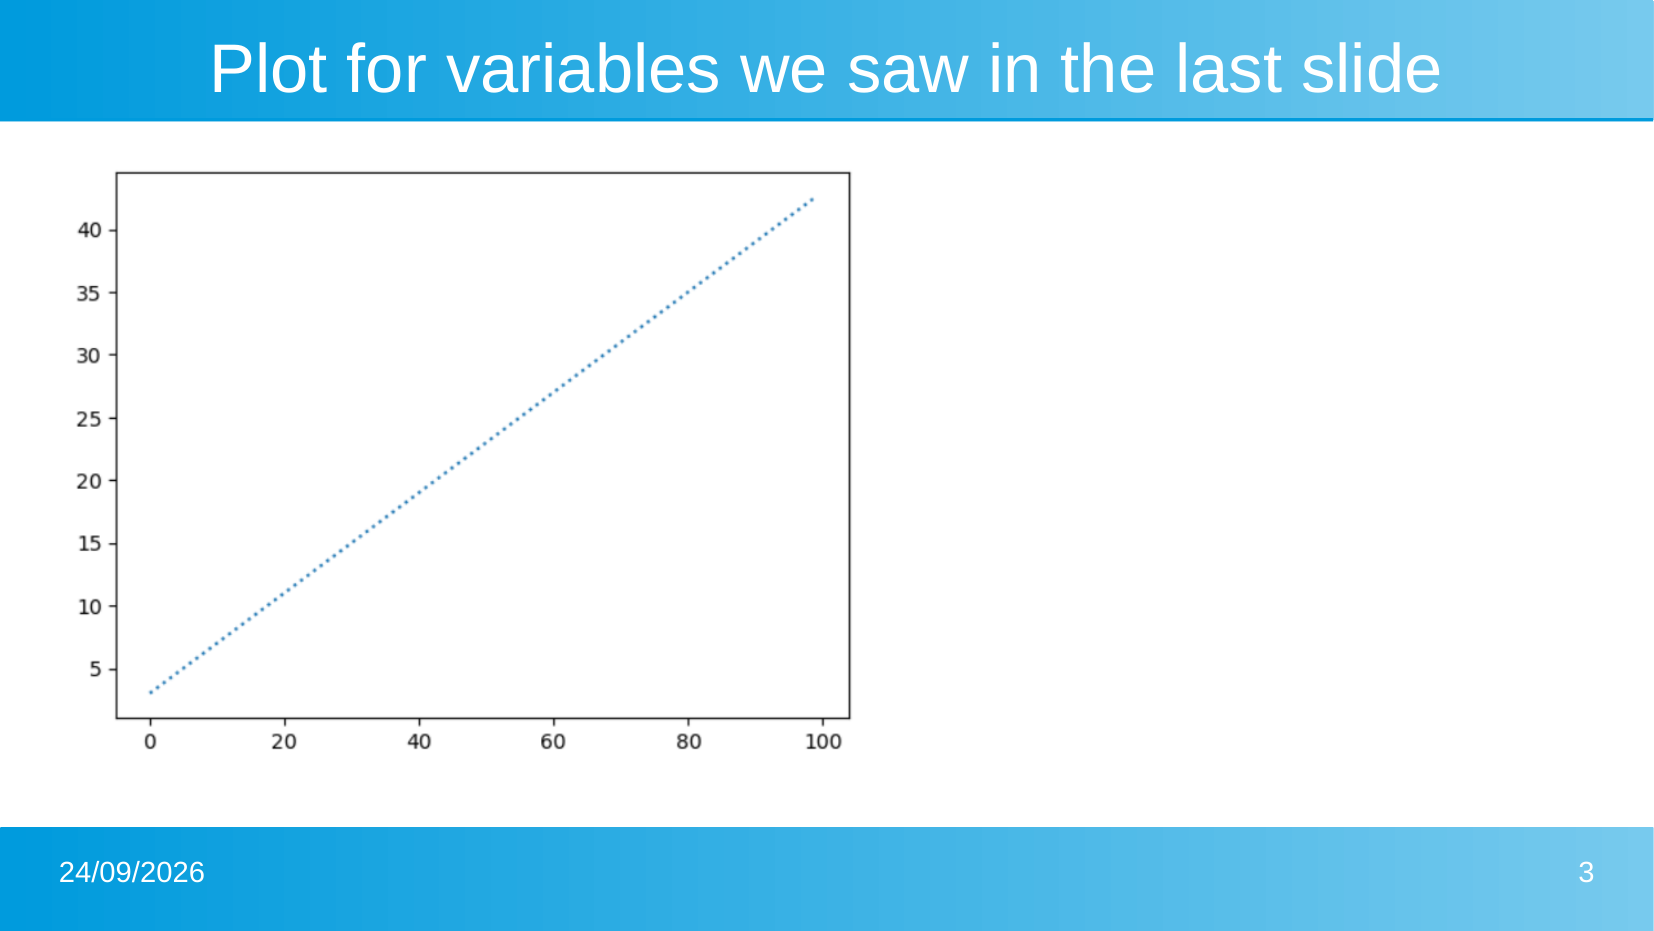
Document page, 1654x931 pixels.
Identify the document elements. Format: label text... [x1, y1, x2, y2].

title Plot for variables we saw in the last slide [59, 29, 1595, 108]
picture [49, 163, 857, 768]
